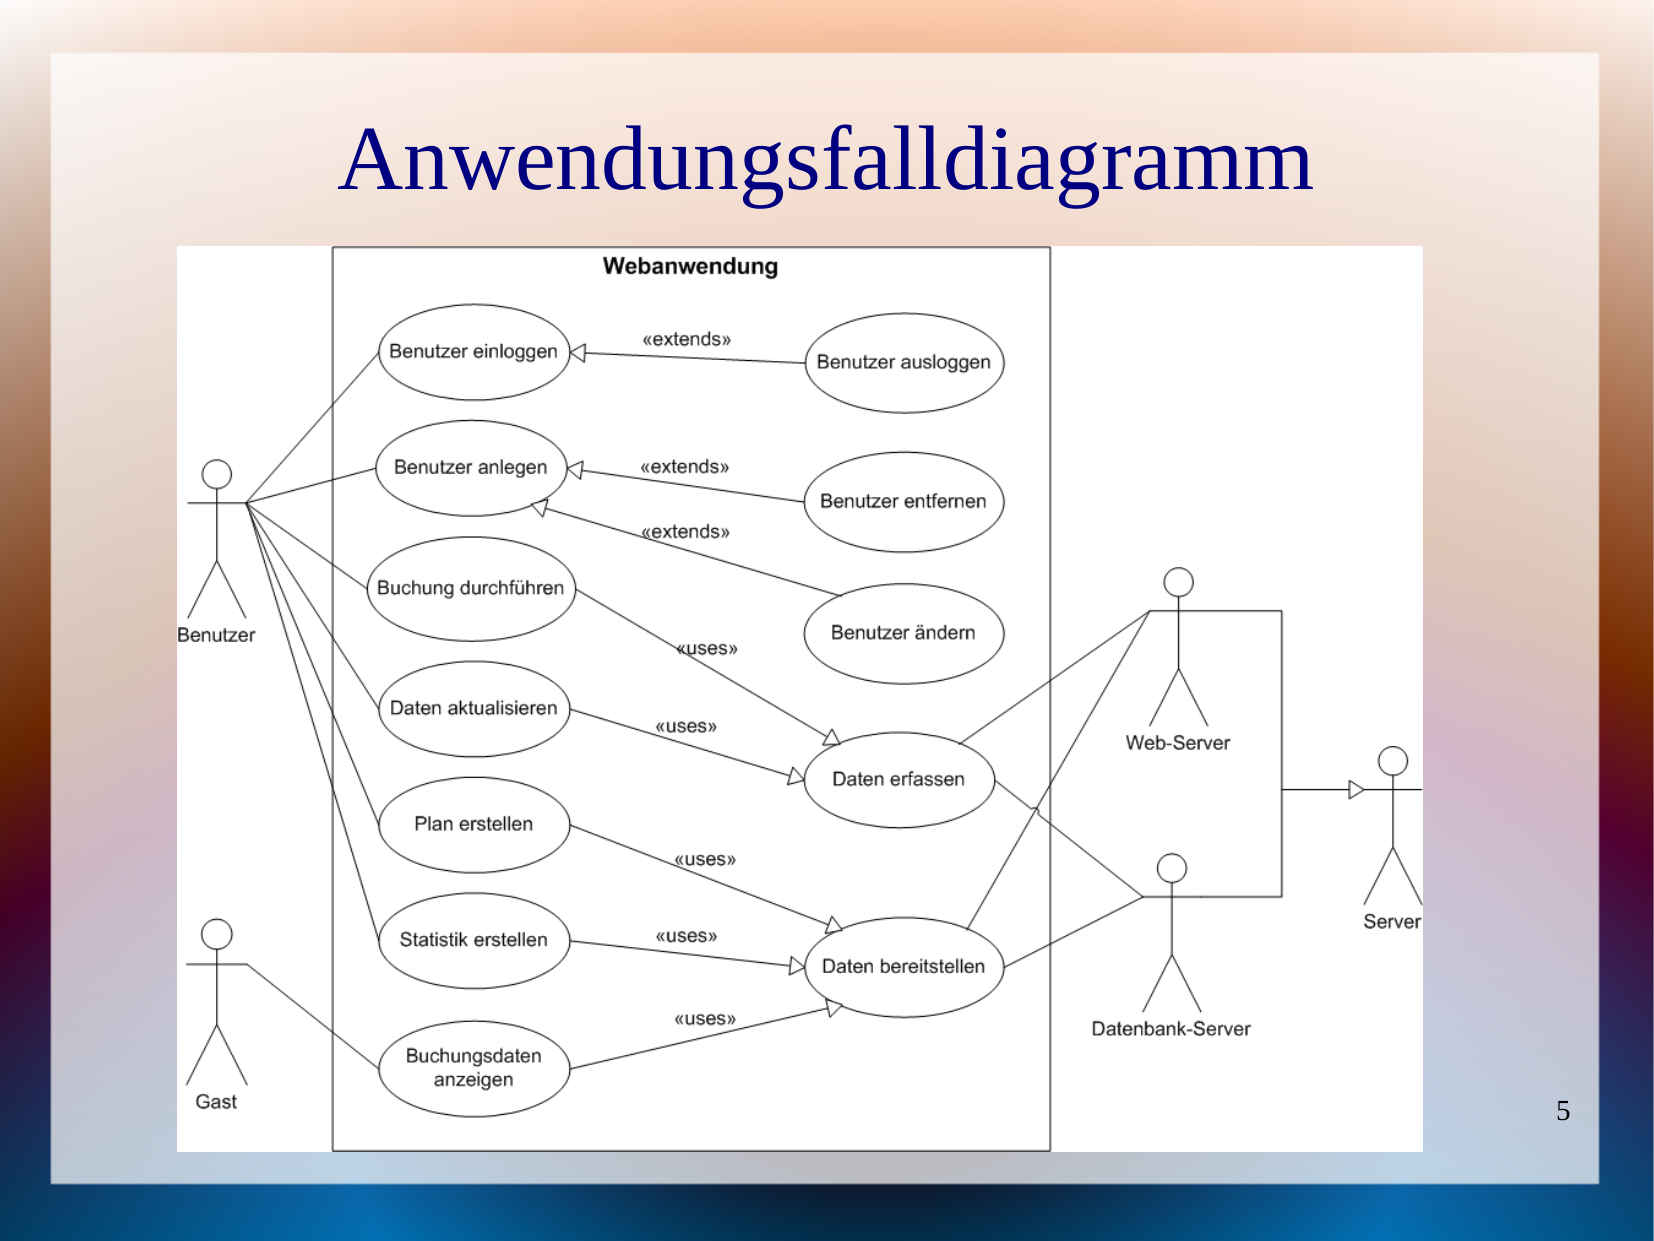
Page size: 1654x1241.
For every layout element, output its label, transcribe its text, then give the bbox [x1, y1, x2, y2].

title Anwendungsfalldiagramm [82, 55, 1571, 263]
picture [0, 0, 1654, 1241]
